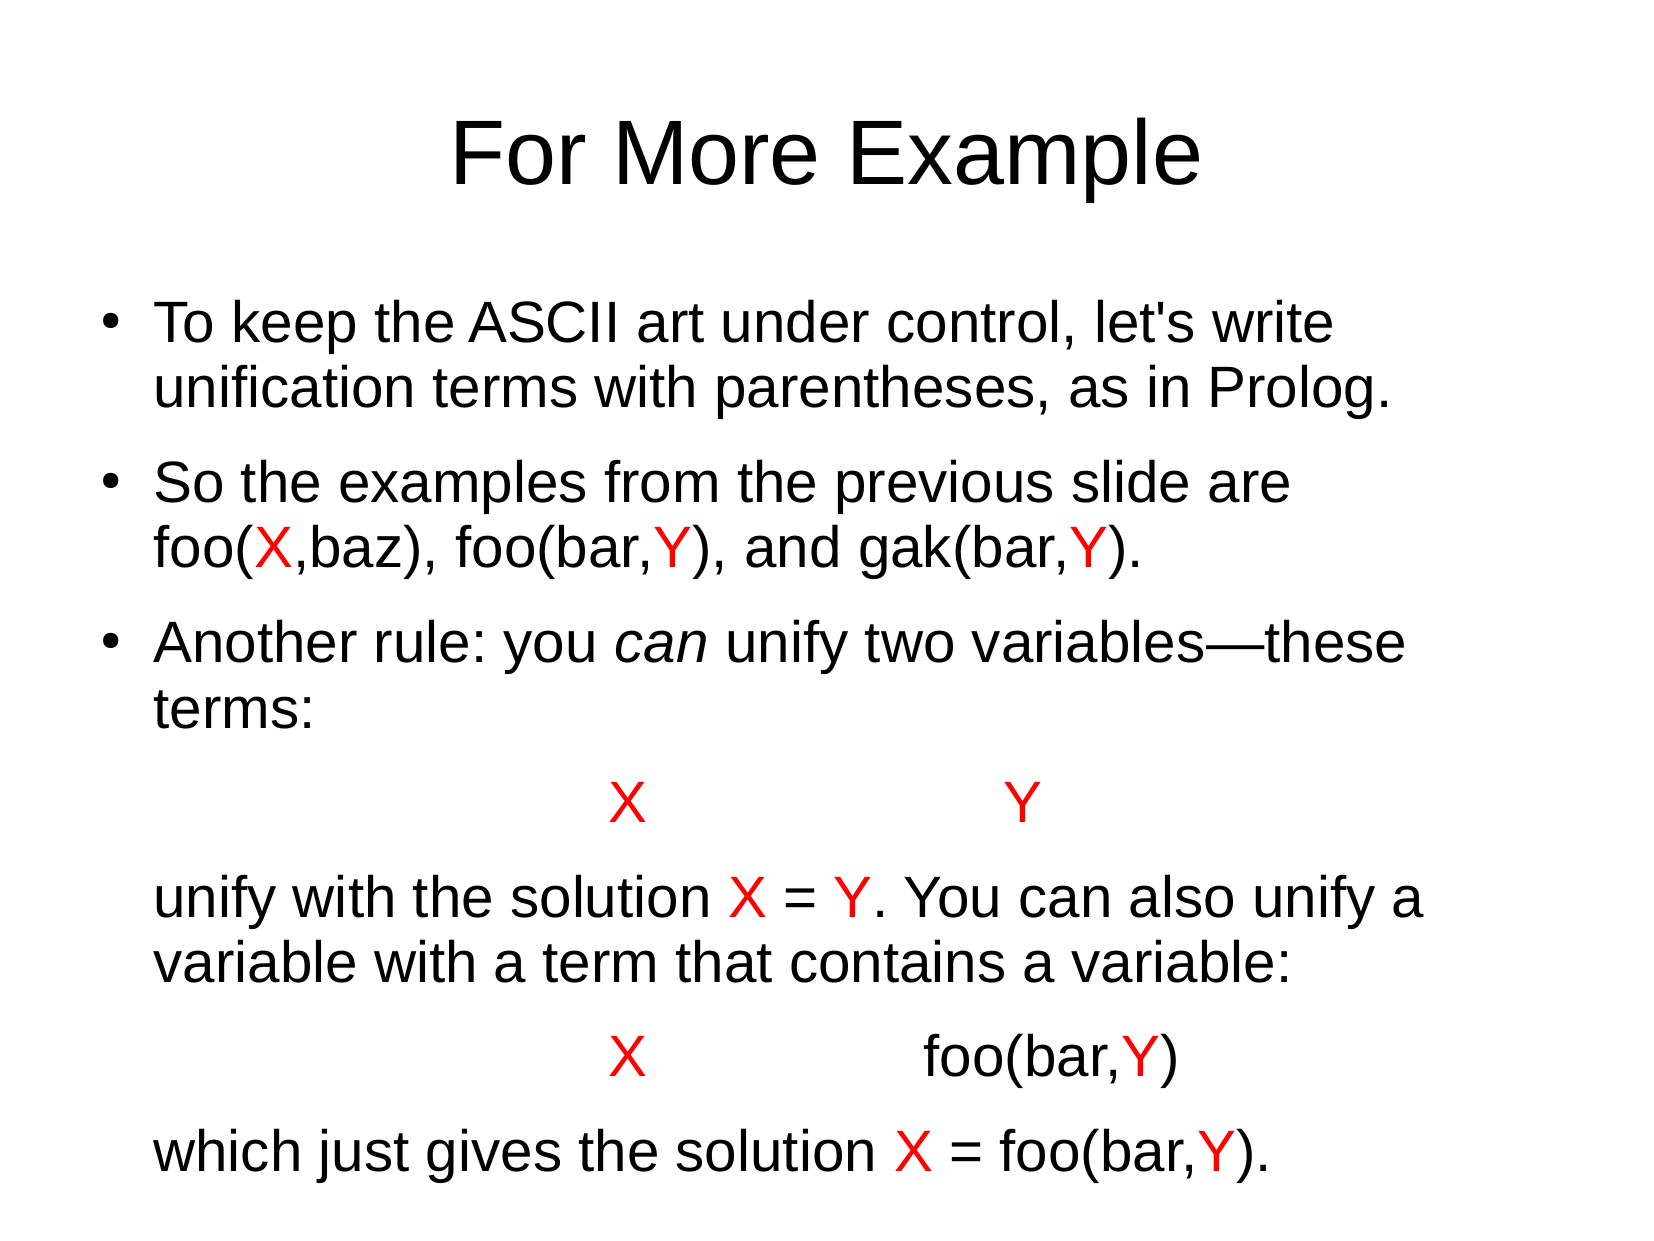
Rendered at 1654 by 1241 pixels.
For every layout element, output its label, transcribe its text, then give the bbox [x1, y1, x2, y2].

list To keep the ASCII art under control, let's write unification terms with parentheses, as in Prolog. So the examples from the previous slide are foo(X,baz), foo(bar,Y), and gak(bar,Y). Another rule: you can unify two variables—these terms: X Y unify with the solution X = Y. You can also unify a variable with a term that contains a variable: X foo(bar,Y) which just gives the solution X = foo(bar,Y). [82, 290, 1576, 1181]
title For More Example [82, 49, 1571, 257]
